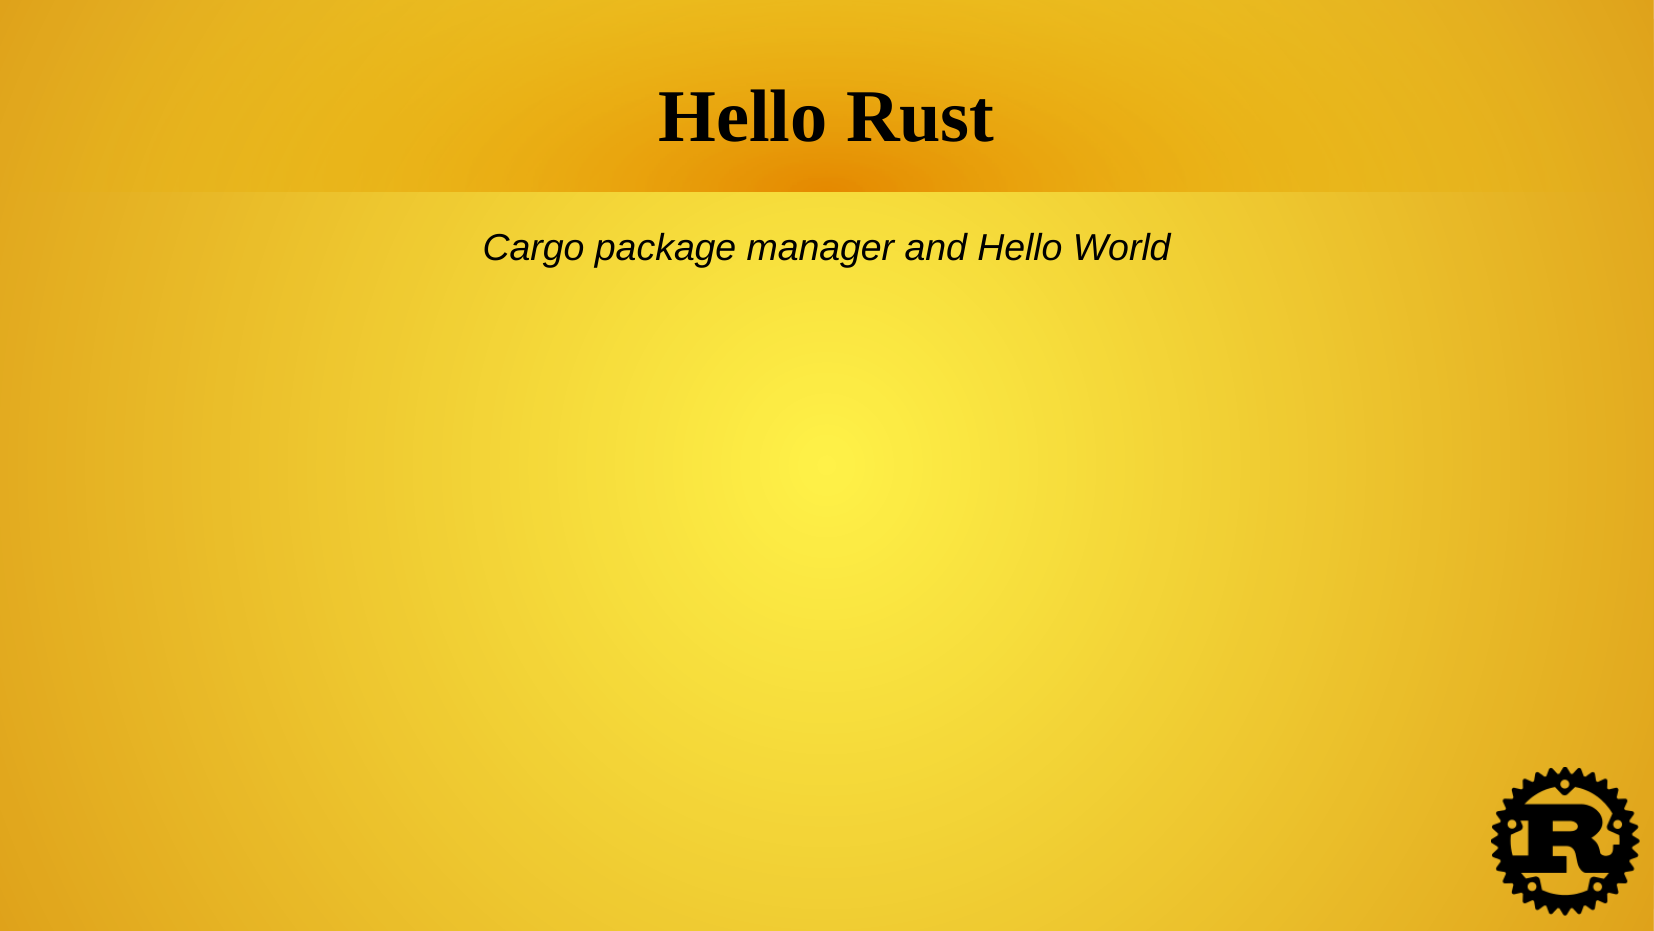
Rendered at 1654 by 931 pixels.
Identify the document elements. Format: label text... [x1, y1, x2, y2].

title Hello Rust [82, 35, 1571, 189]
picture [1491, 767, 1642, 918]
text_box Cargo package manager and Hello World [463, 219, 1191, 278]
